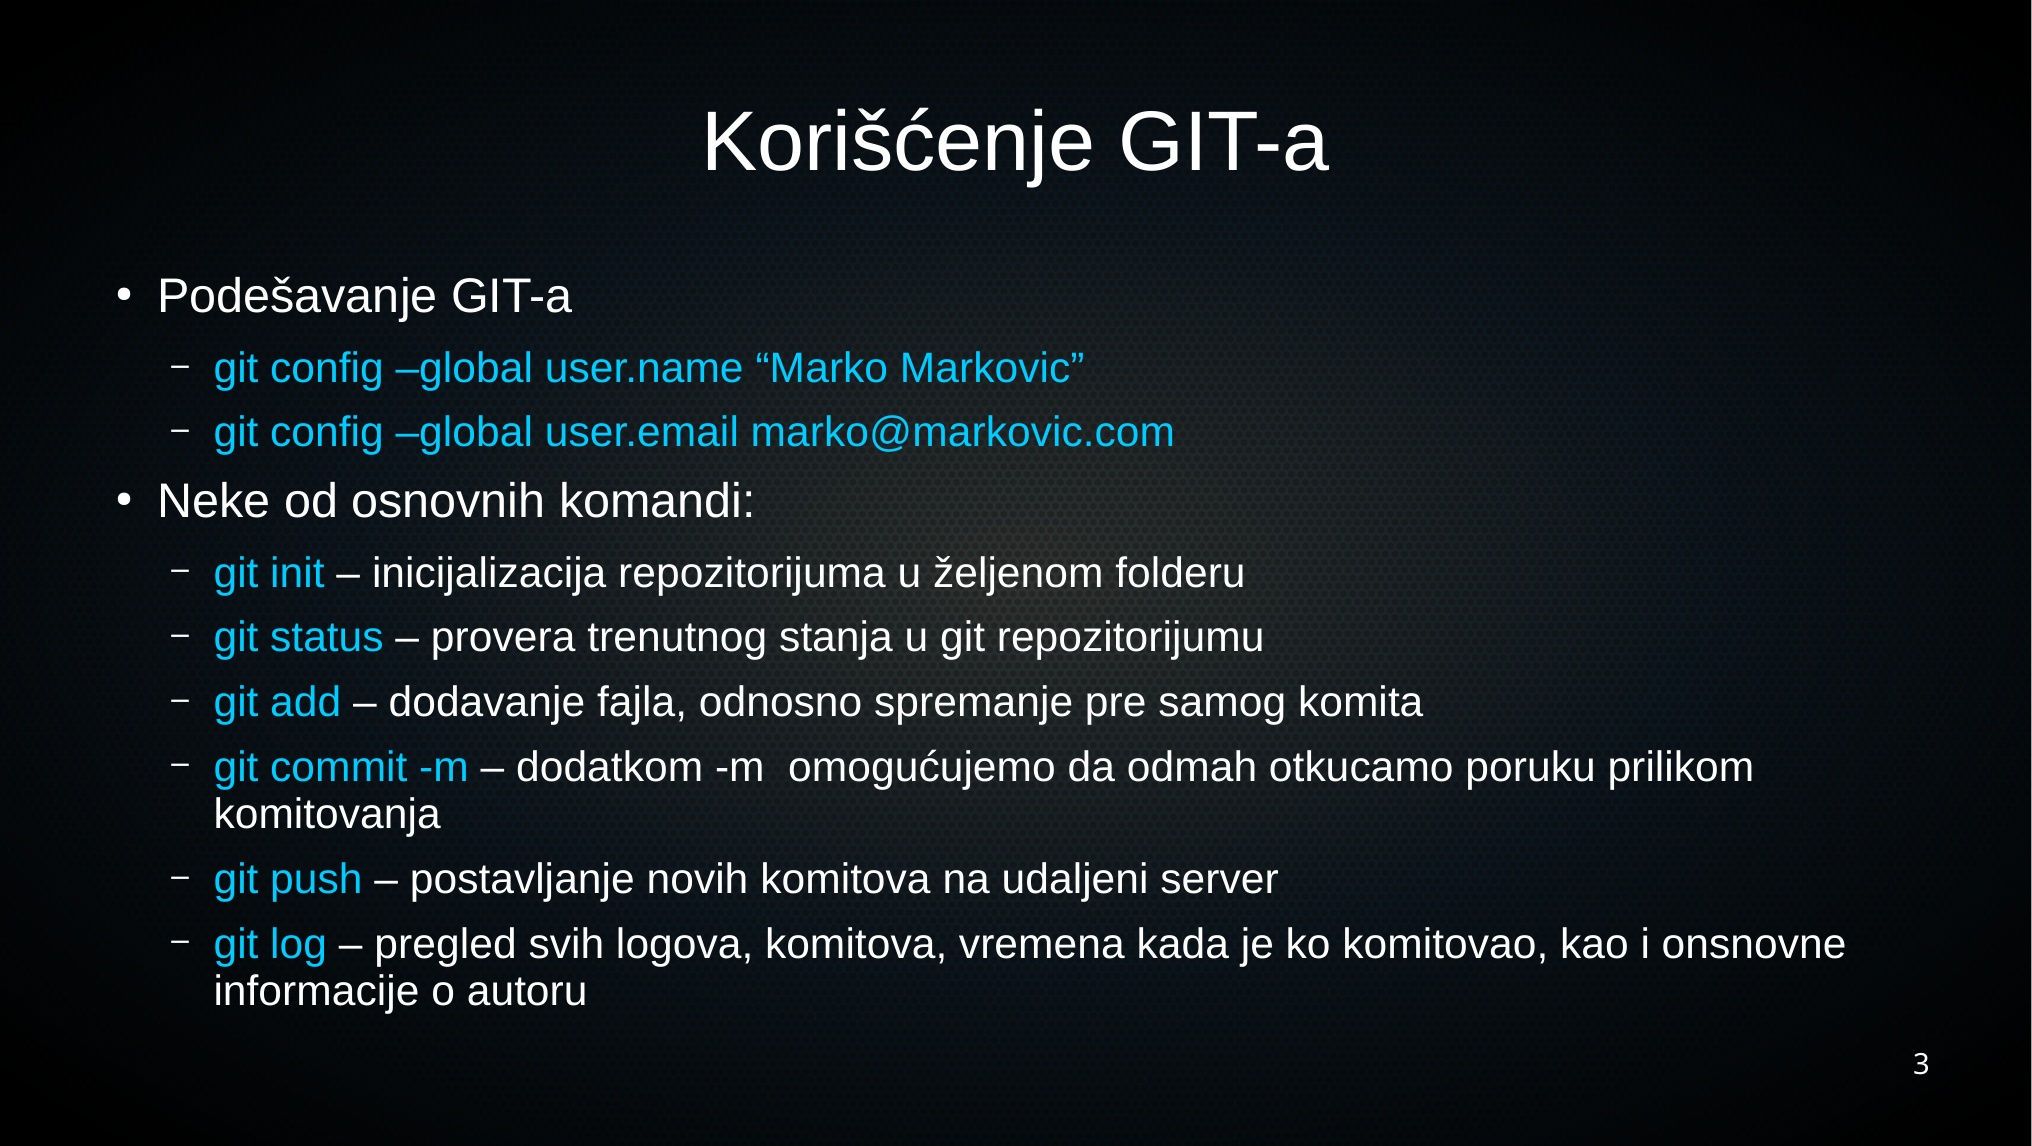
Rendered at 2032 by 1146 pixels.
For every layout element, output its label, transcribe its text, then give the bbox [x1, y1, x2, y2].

list Podešavanje GIT-a git config –global user.name “Marko Markovic” git config –global user.email marko@markovic.com Neke od osnovnih komandi: git init – inicijalizacija repozitorijuma u željenom folderu git status – provera trenutnog stanja u git repozitorijumu git add – dodavanje fajla, odnosno spremanje pre samog komita git commit -m – dodatkom -m omogućujemo da odmah otkucamo poruku prilikom komitovanja git push – postavljanje novih komitova na udaljeni server git log – pregled svih logova, komitova, vremena kada je ko komitovao, kao i onsnovne informacije o autoru [101, 268, 1890, 1016]
picture [0, 0, 2032, 1146]
title Korišćenje GIT-a [101, 45, 1930, 237]
